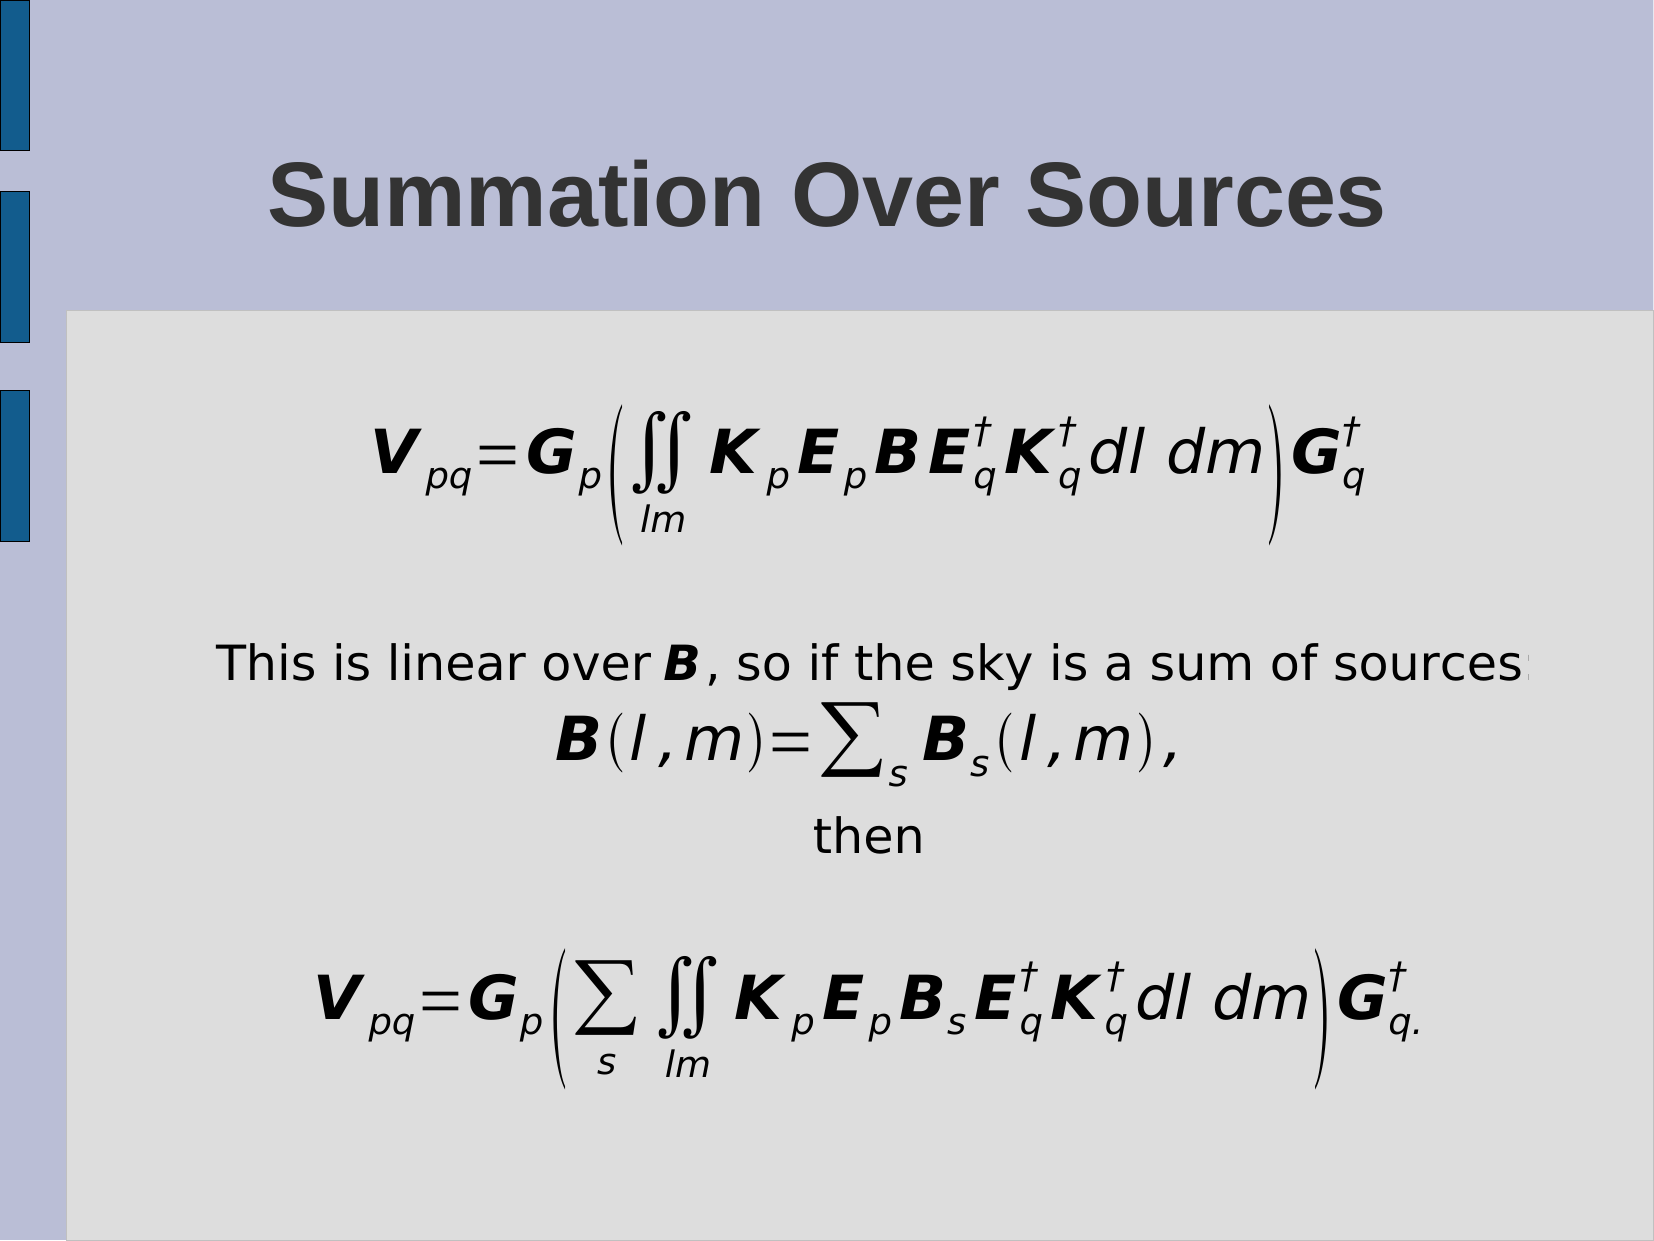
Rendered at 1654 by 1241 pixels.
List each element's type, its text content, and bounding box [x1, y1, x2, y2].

chart [206, 400, 1529, 1093]
title Summation Over Sources [121, 91, 1534, 299]
